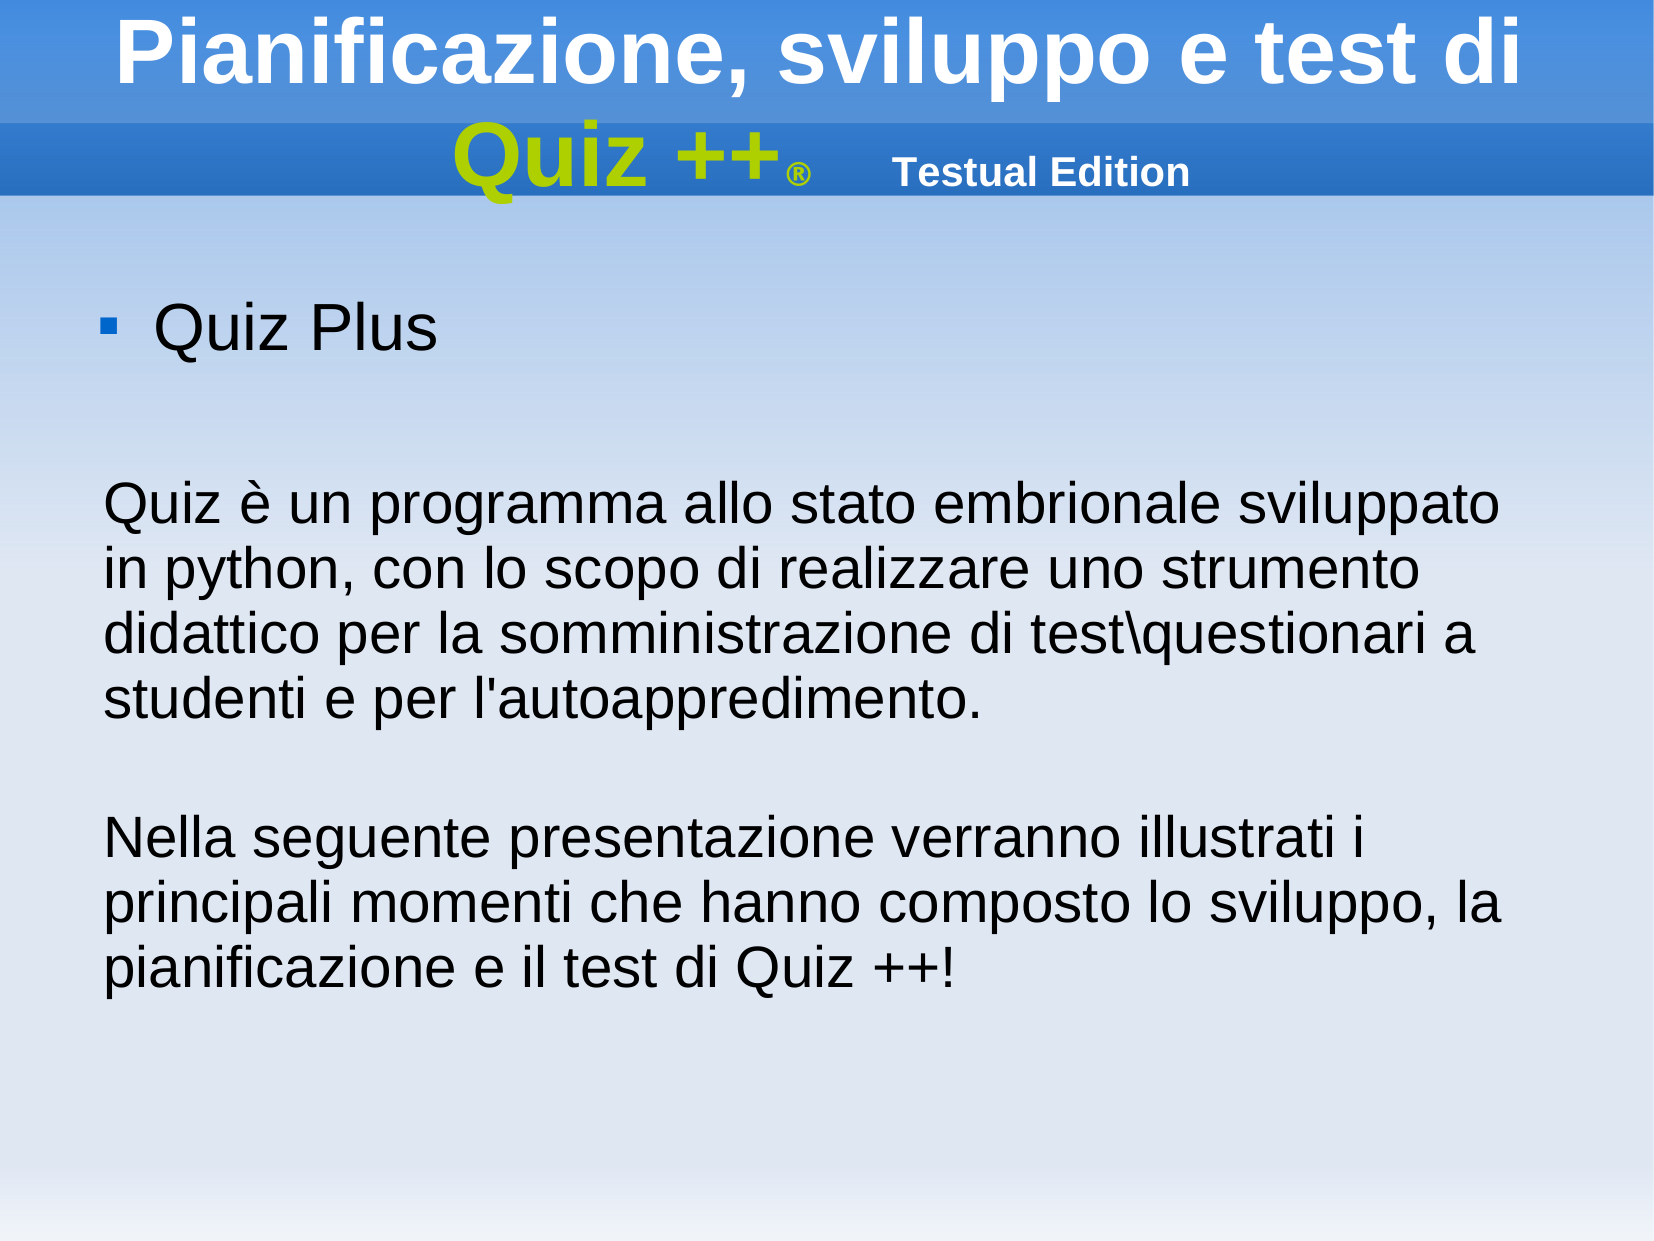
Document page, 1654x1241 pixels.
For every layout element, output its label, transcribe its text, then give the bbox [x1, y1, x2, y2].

text_box Quiz è un programma allo stato embrionale sviluppato in python, con lo scopo di realizzare uno strumento didattico per la somministrazione di test\questionari a studenti e per l'autoappredimento. [88, 463, 1565, 739]
list Quiz Plus [82, 290, 1571, 1109]
title Pianificazione, sviluppo e test di Quiz ++® Testual Edition [76, 0, 1565, 208]
picture [0, 0, 1654, 1241]
text_box Nella seguente presentazione verranno illustrati i principali momenti che hanno composto lo sviluppo, la pianificazione e il test di Quiz ++! [88, 797, 1595, 1008]
